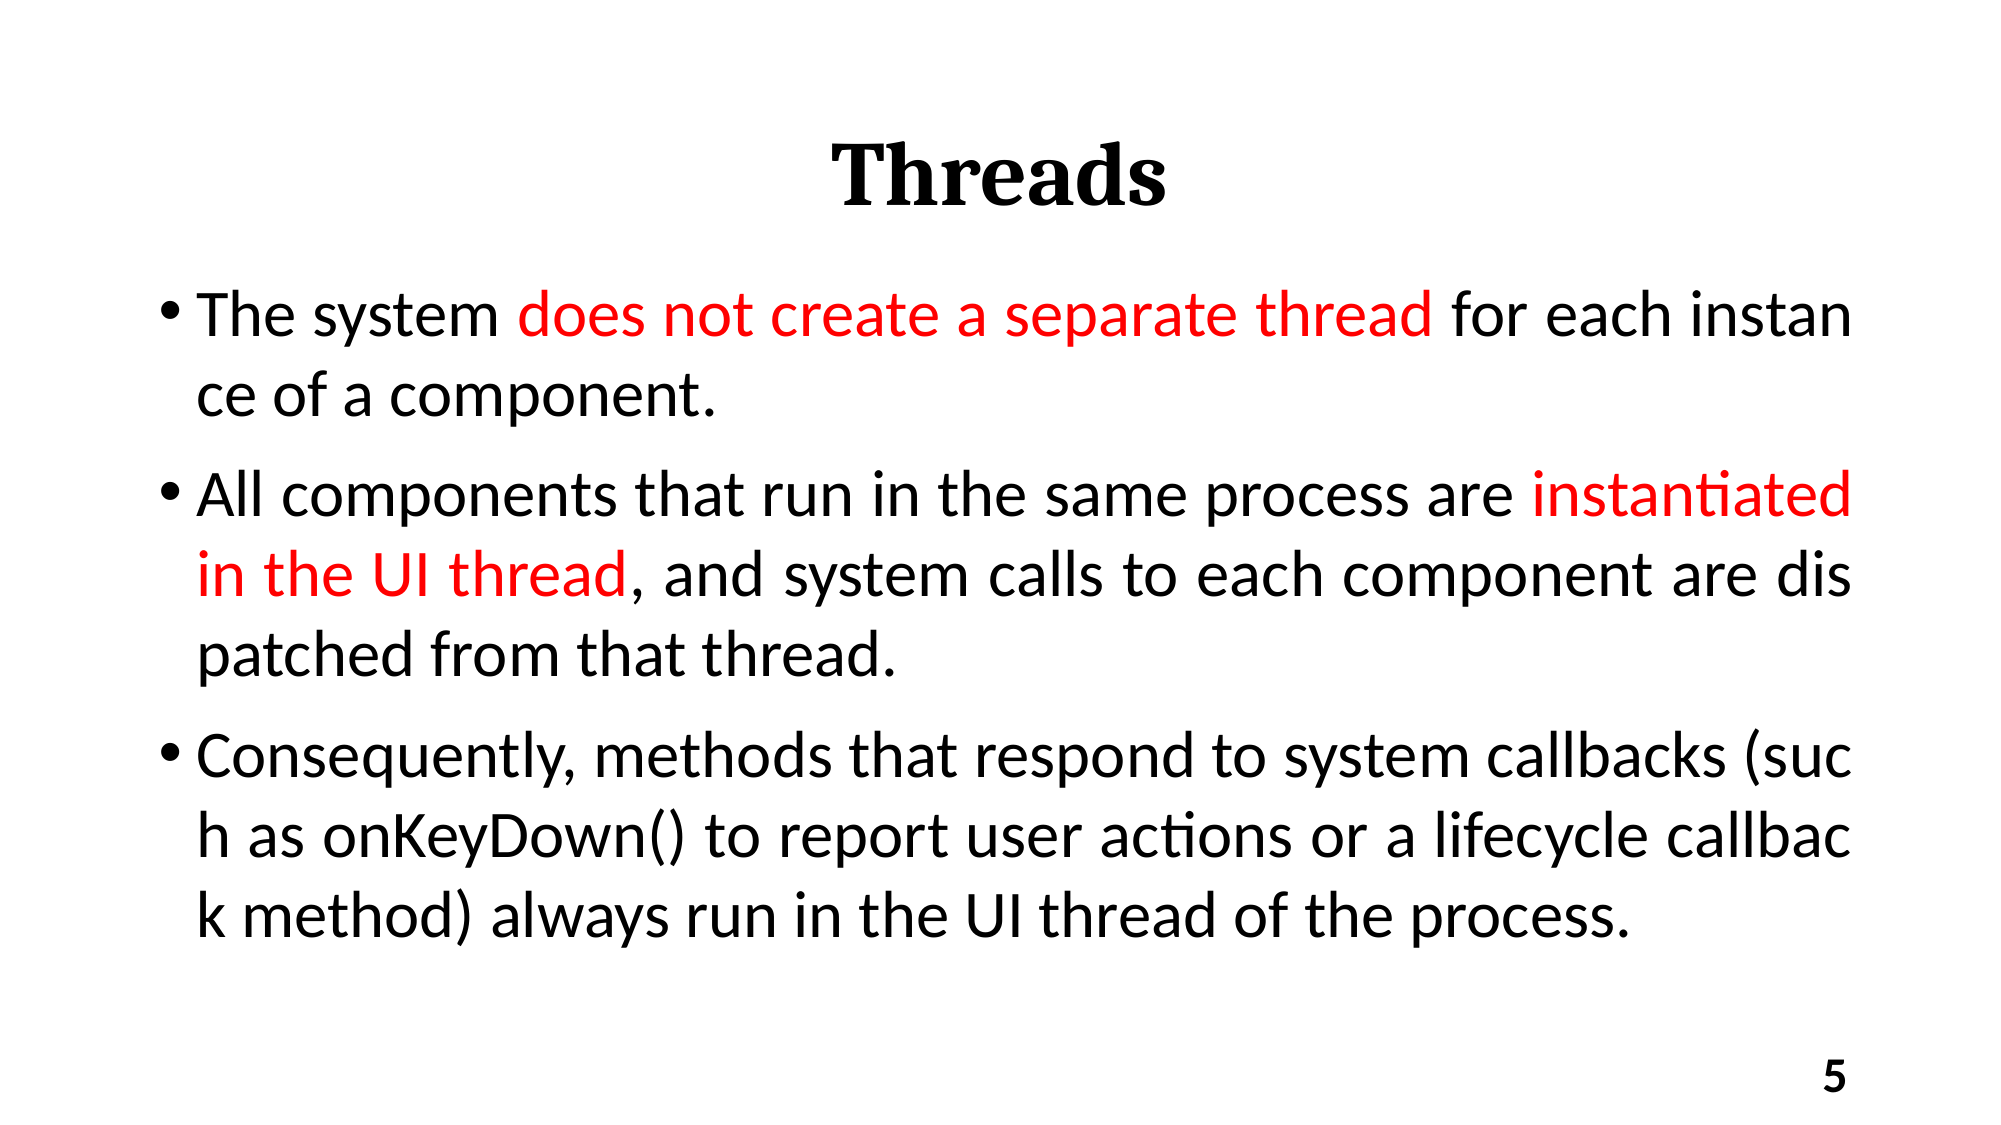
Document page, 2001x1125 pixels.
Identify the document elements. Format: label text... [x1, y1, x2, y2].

title Threads [137, 59, 1863, 278]
slide_number <number> [1412, 1042, 1863, 1103]
list The system does not create a separate thread for each instance of a component. All components that run in the same process are instantiated in the UI thread, and system calls to each component are dispatched from that thread. Consequently, methods that respond to system callbacks (such as onKeyDown() to report user actions or a lifecycle callback method) always run in the UI thread of the process. [143, 261, 1869, 991]
